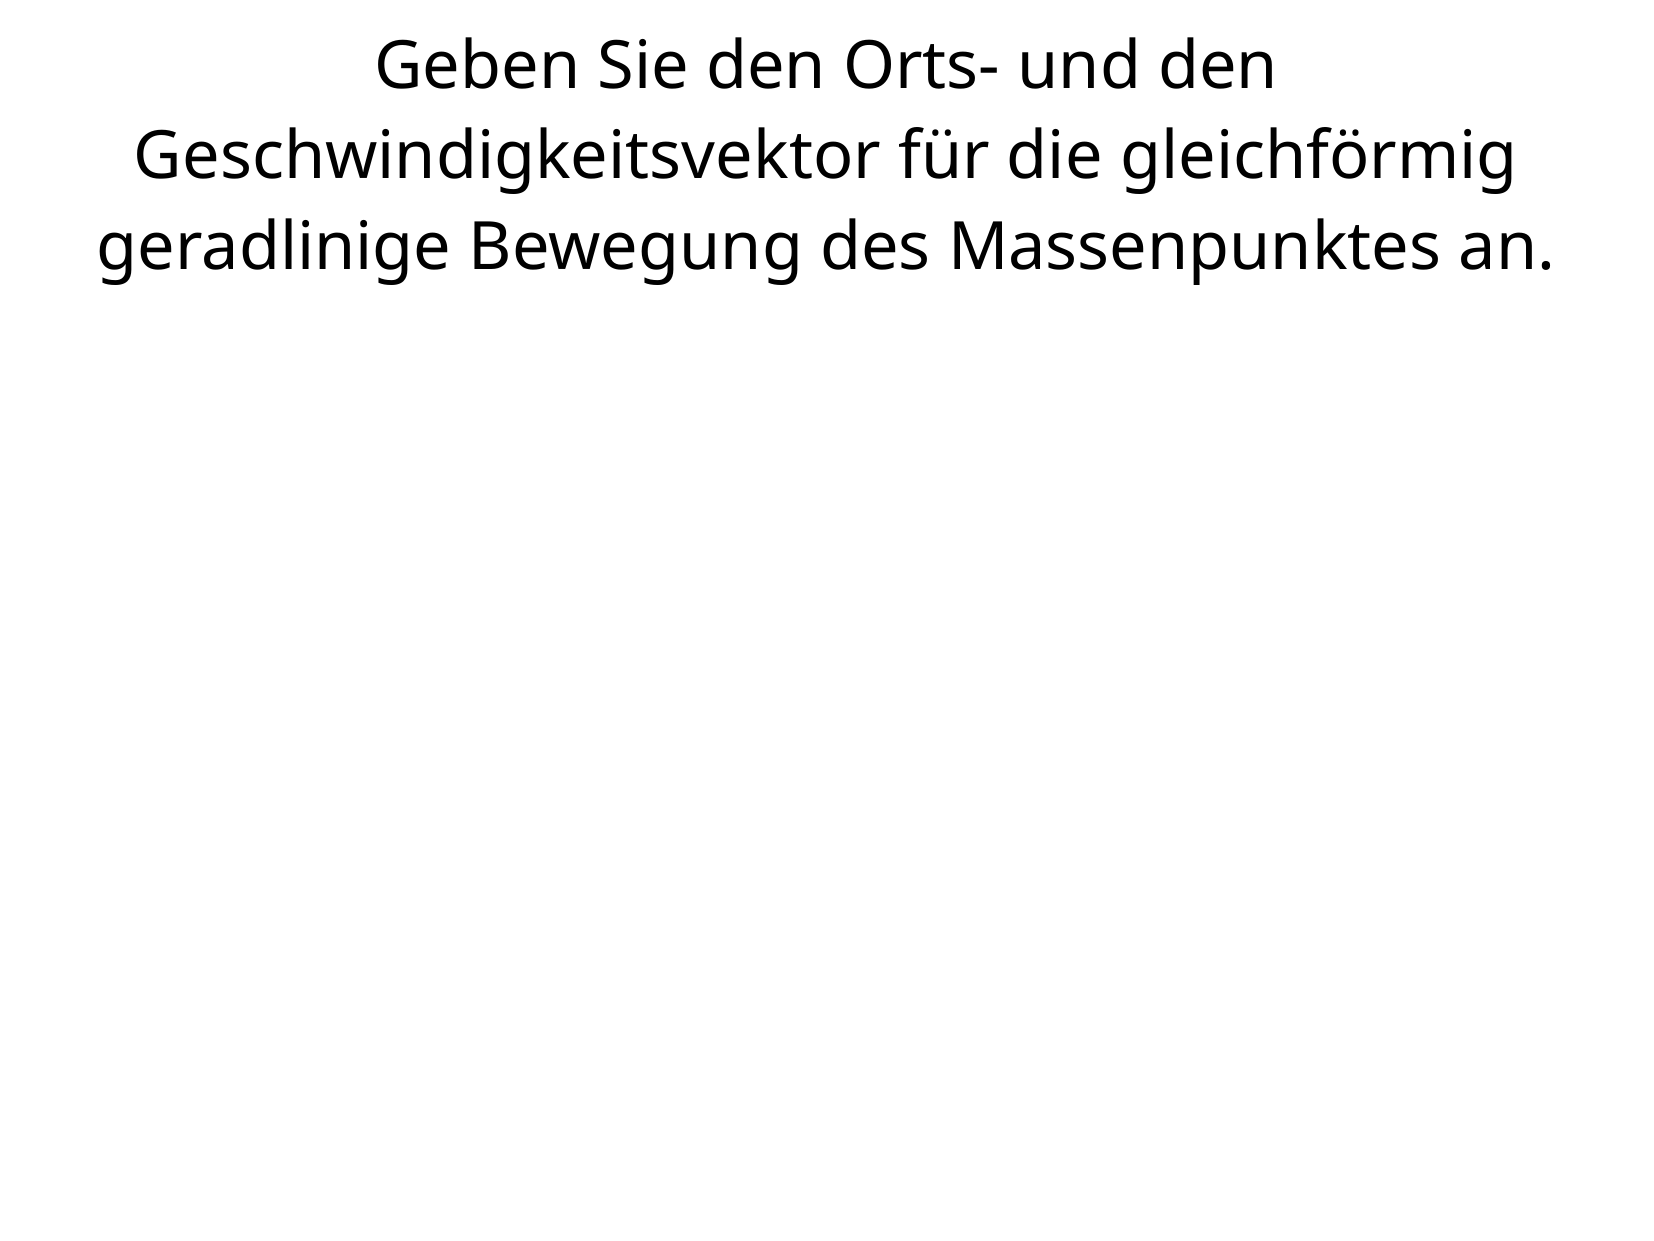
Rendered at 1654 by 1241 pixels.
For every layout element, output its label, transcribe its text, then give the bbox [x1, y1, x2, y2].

title Geben Sie den Orts- und den Geschwindigkeitsvektor für die gleichförmig geradlinige Bewegung des Massenpunktes an. [82, 20, 1571, 286]
